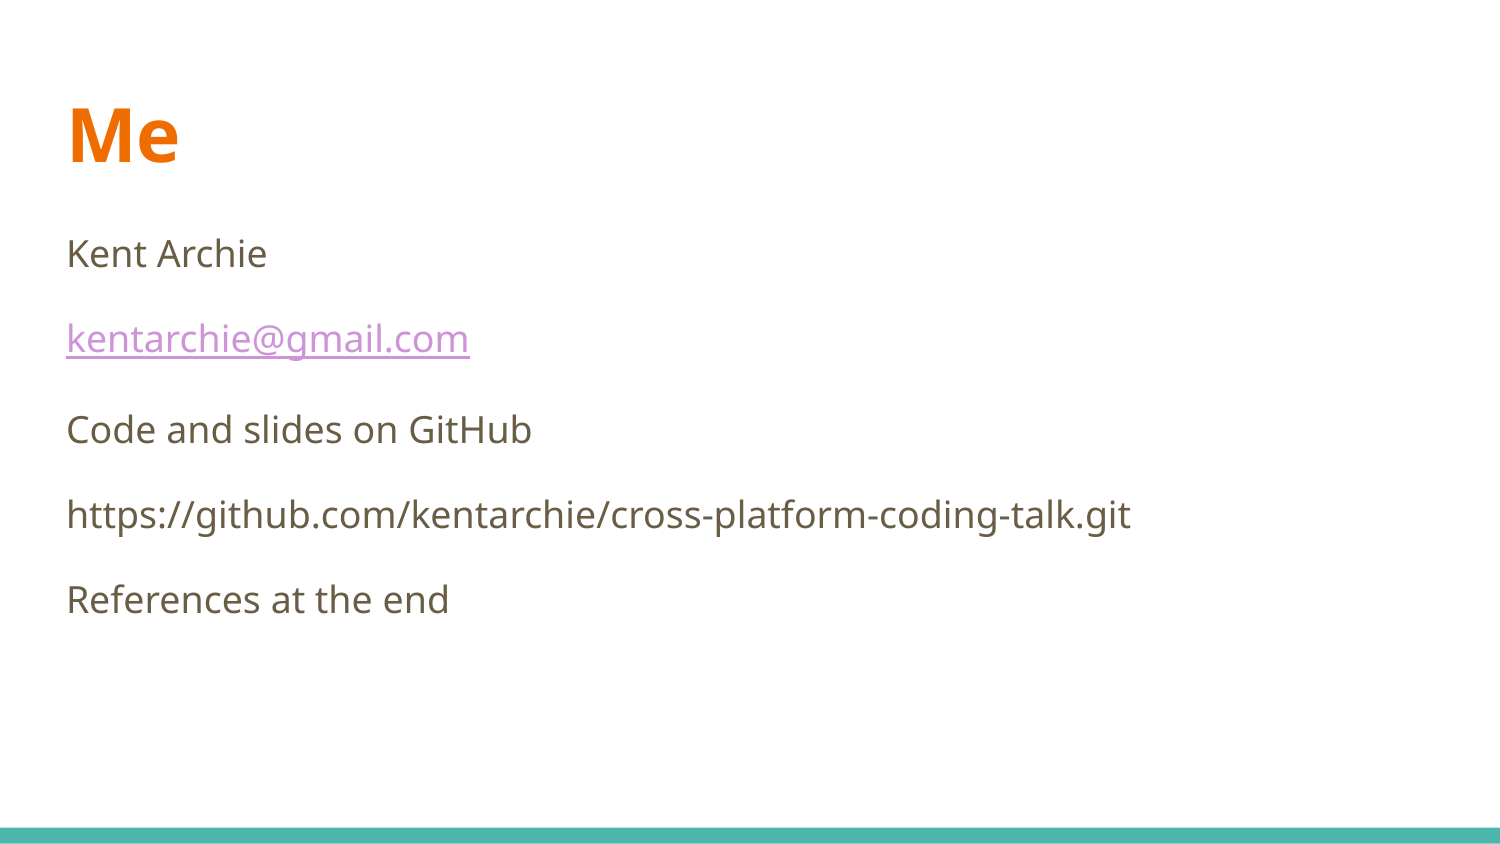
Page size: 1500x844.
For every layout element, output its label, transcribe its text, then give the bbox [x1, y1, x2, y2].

title Me [51, 72, 1449, 189]
list Kent Archie kentarchie@gmail.com Code and slides on GitHub https://github.com/kentarchie/cross-platform-coding-talk.git References at the end [51, 207, 1449, 750]
